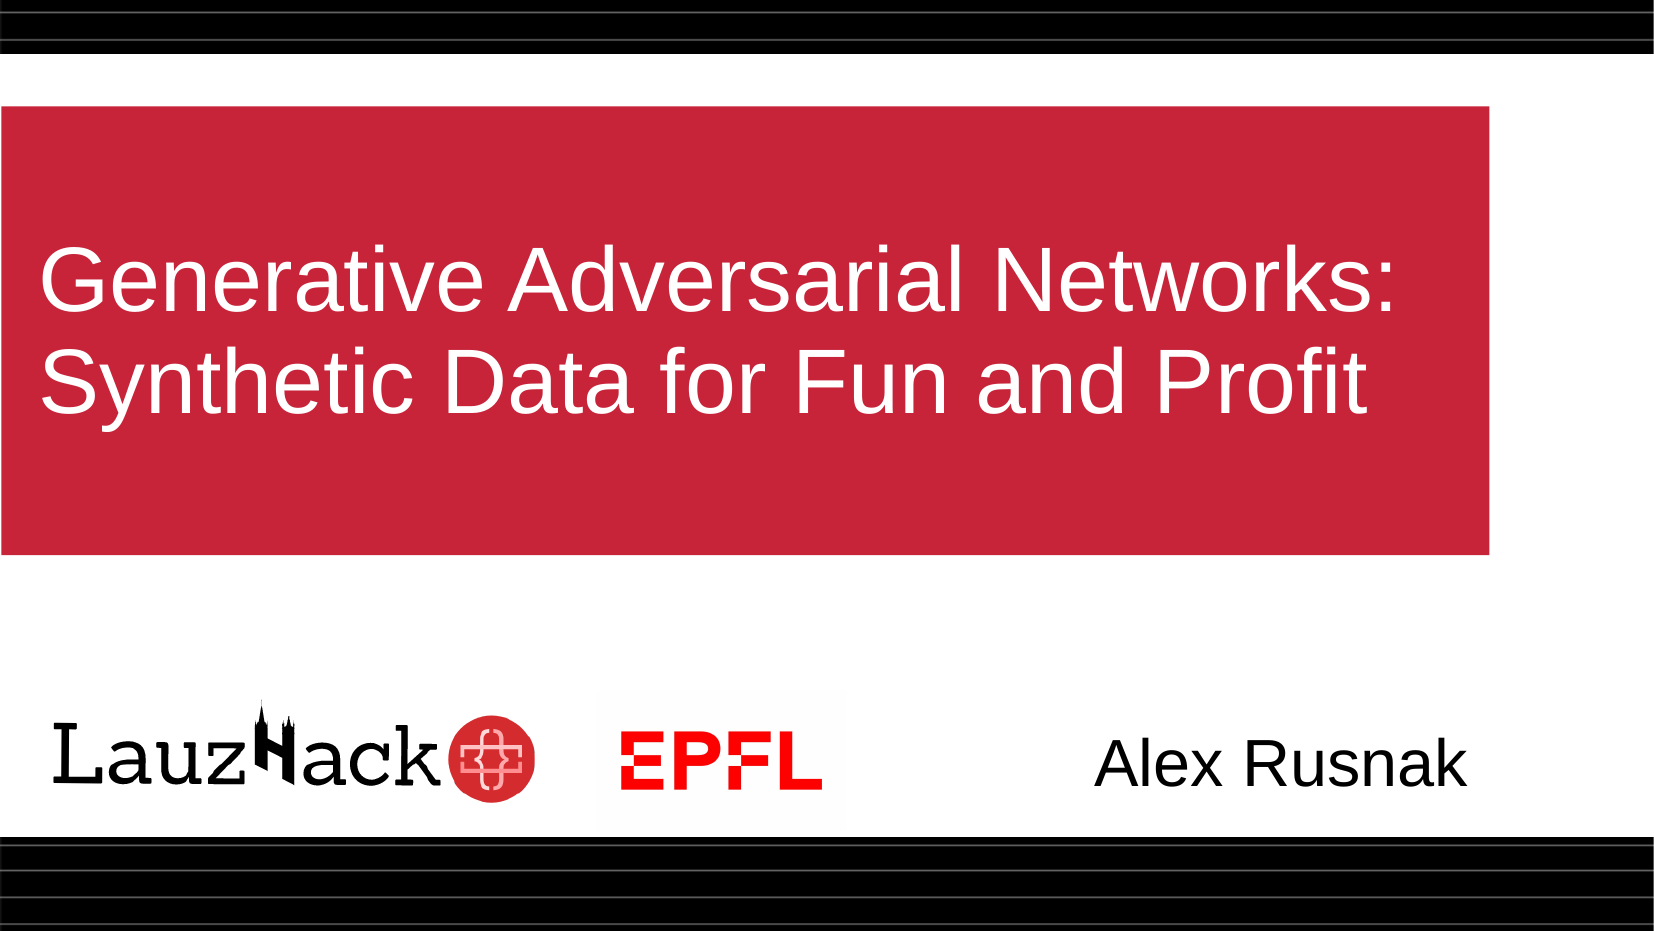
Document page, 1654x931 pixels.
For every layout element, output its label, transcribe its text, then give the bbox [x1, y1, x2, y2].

title Generative Adversarial Networks: Synthetic Data for Fun and Profit [1, 106, 1490, 556]
subtitle Alex Rusnak [850, 726, 1654, 931]
picture [0, 0, 1654, 54]
picture [0, 509, 850, 931]
picture [596, 690, 847, 831]
